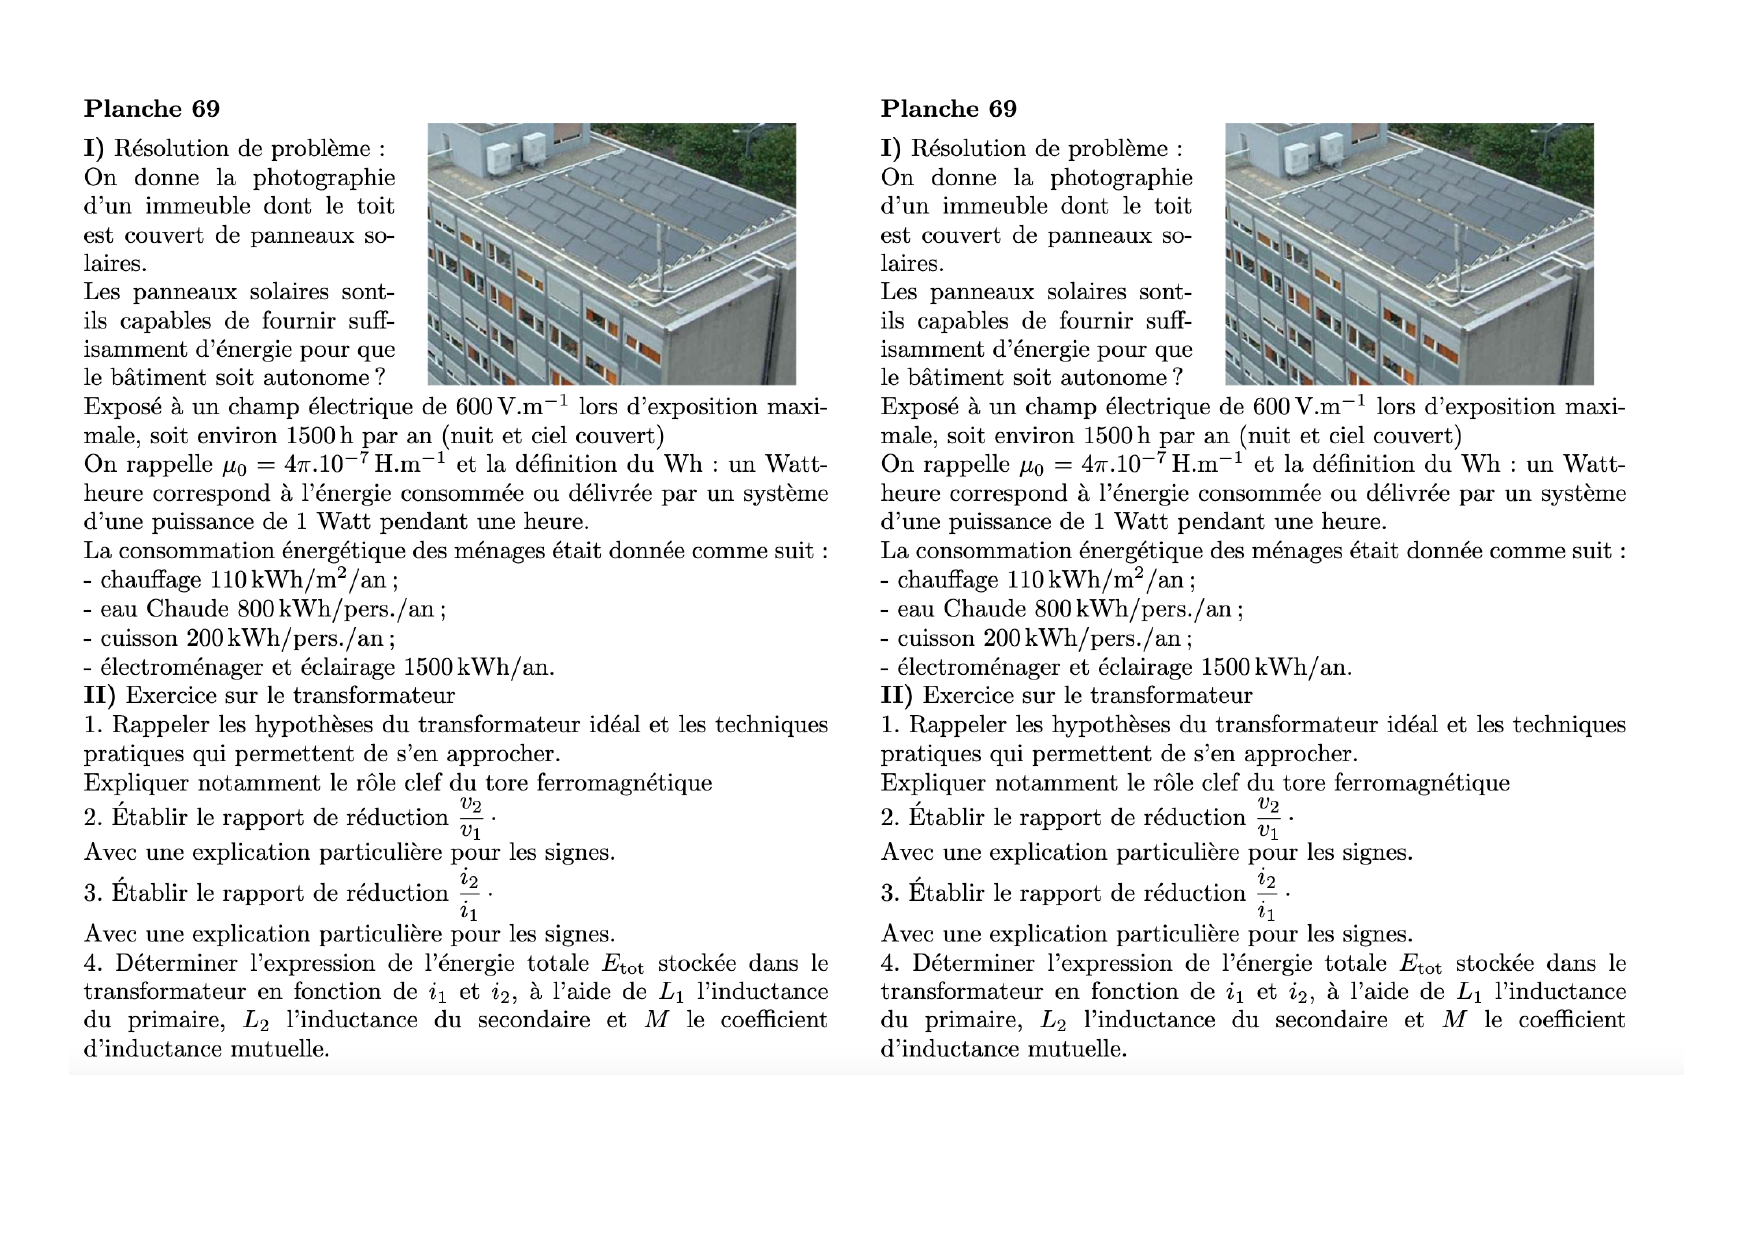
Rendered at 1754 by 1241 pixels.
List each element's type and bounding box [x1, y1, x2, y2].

picture [69, 88, 1684, 1075]
